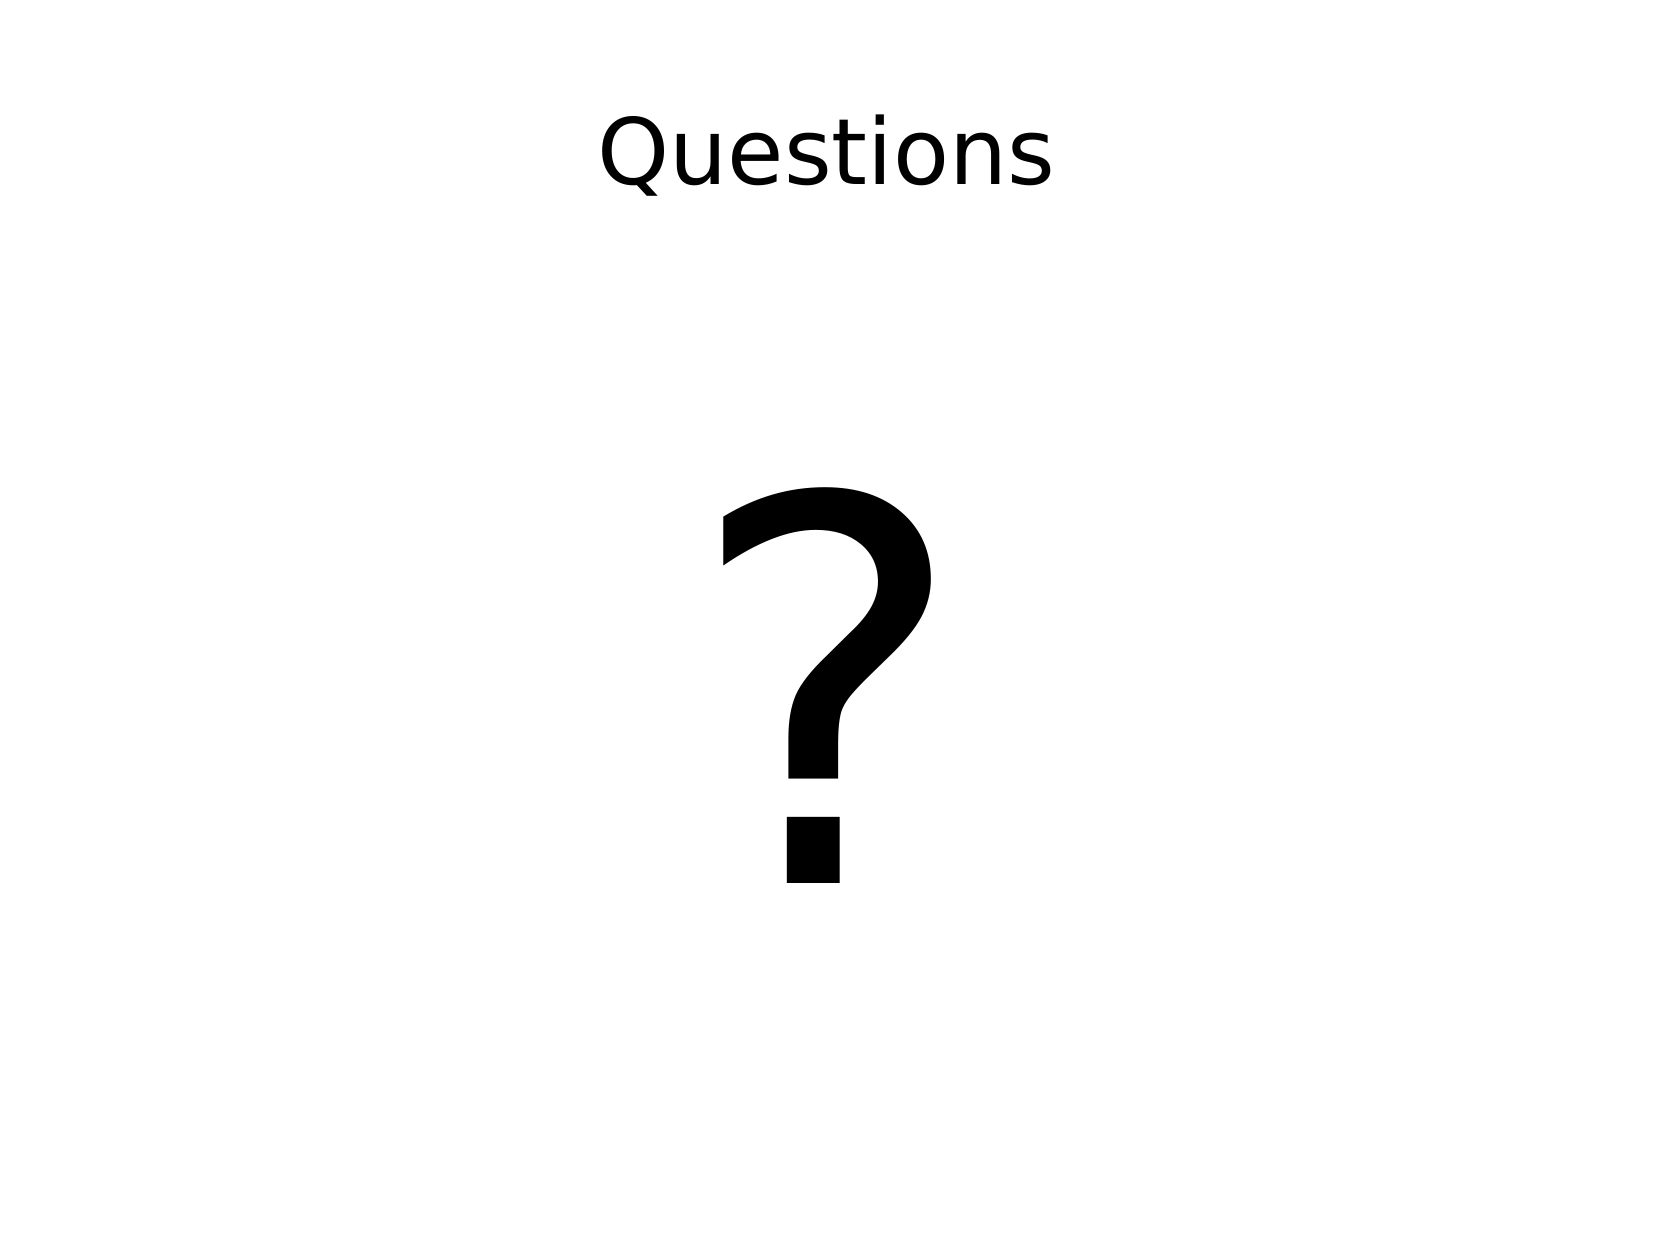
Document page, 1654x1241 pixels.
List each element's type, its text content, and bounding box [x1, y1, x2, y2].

subtitle ? [82, 297, 1571, 1102]
title Questions [82, 49, 1571, 257]
